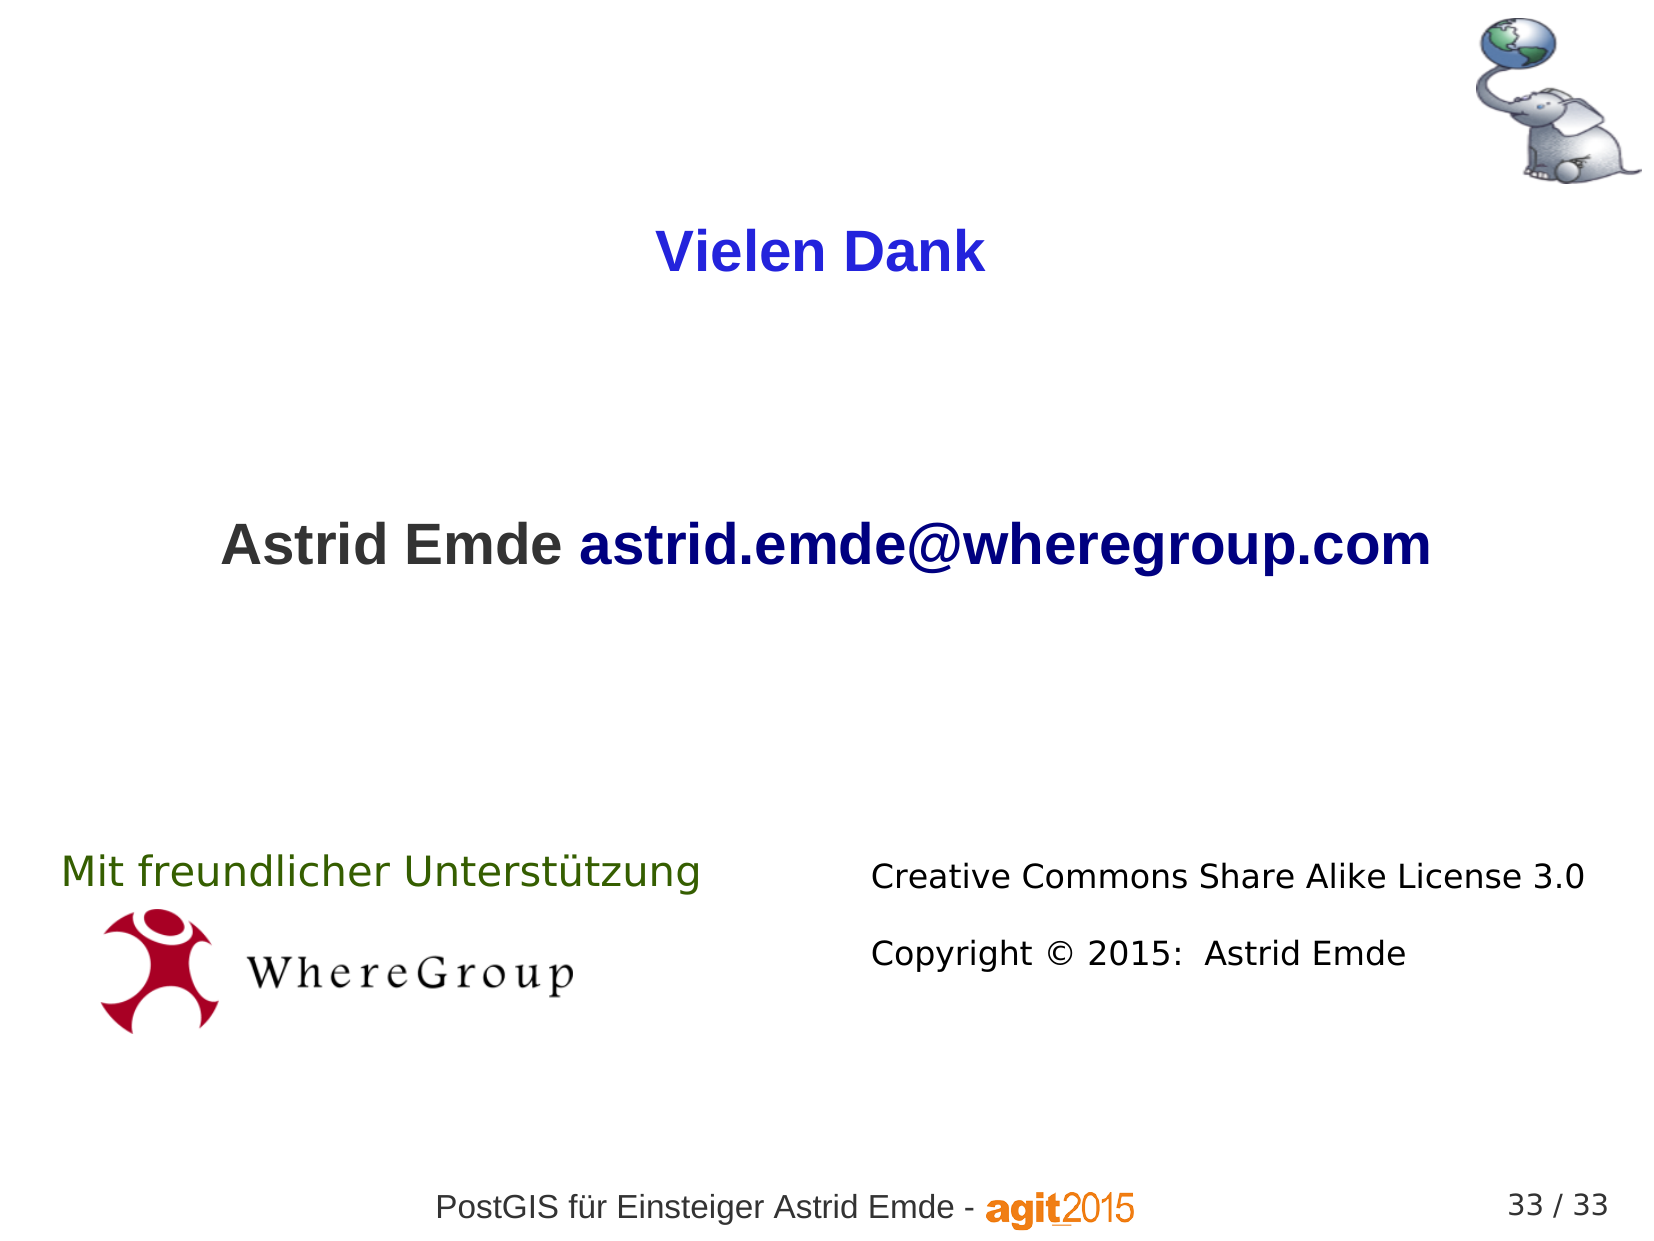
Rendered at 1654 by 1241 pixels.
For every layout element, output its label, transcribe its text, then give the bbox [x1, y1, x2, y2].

picture [1476, 18, 1642, 184]
title Vielen Dank [76, 177, 1565, 325]
picture [986, 1192, 1134, 1231]
list Astrid Emde astrid.emde@wheregroup.com [29, 354, 1625, 1173]
